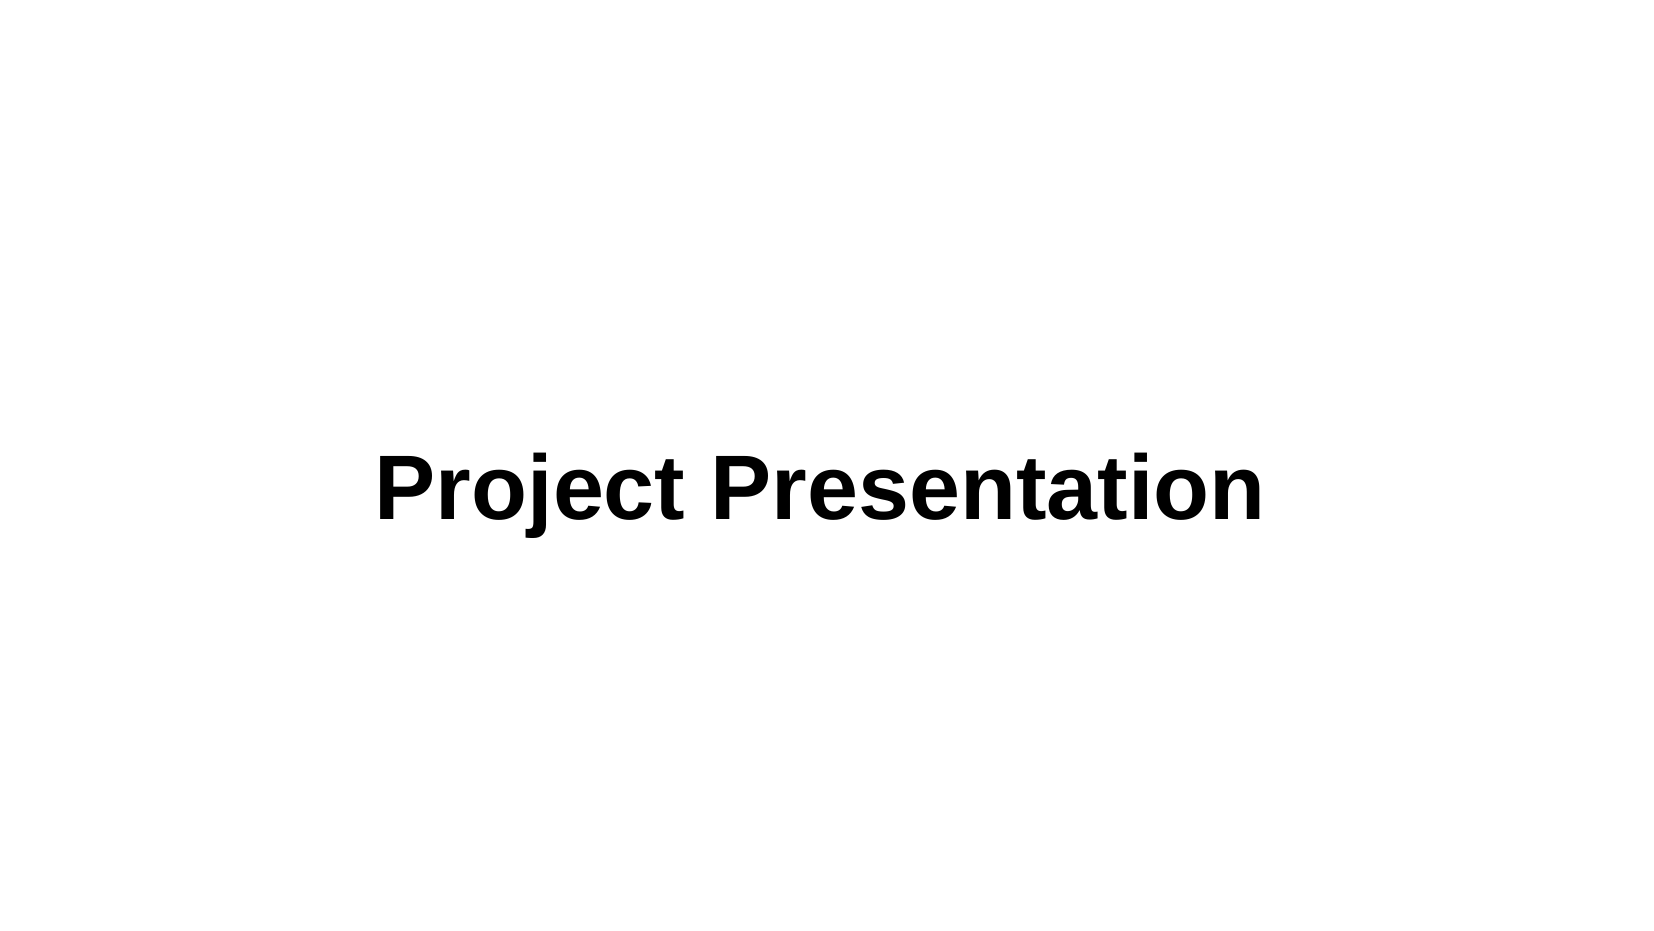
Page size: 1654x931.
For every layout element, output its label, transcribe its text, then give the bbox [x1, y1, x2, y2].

title Project Presentation [76, 324, 1565, 643]
